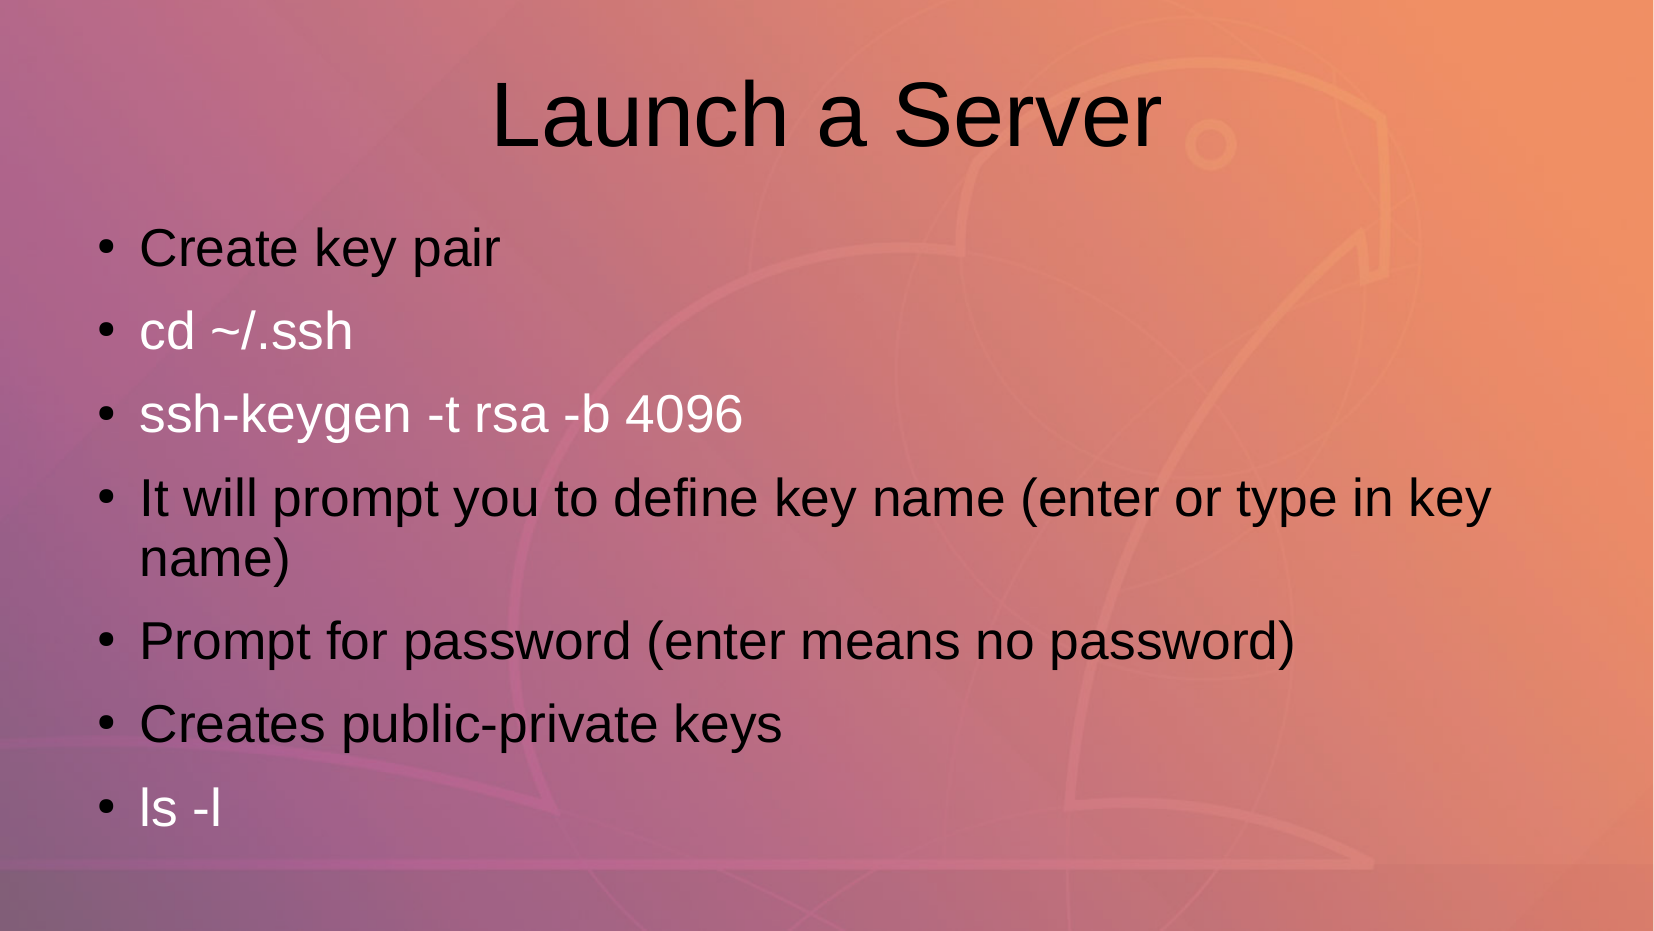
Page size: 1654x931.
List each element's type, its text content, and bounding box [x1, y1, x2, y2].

list Create key pair cd ~/.ssh ssh-keygen -t rsa -b 4096 It will prompt you to define key name (enter or type in key name) Prompt for password (enter means no password) Creates public-private keys ls -l [82, 217, 1571, 841]
title Launch a Server [82, 37, 1571, 193]
